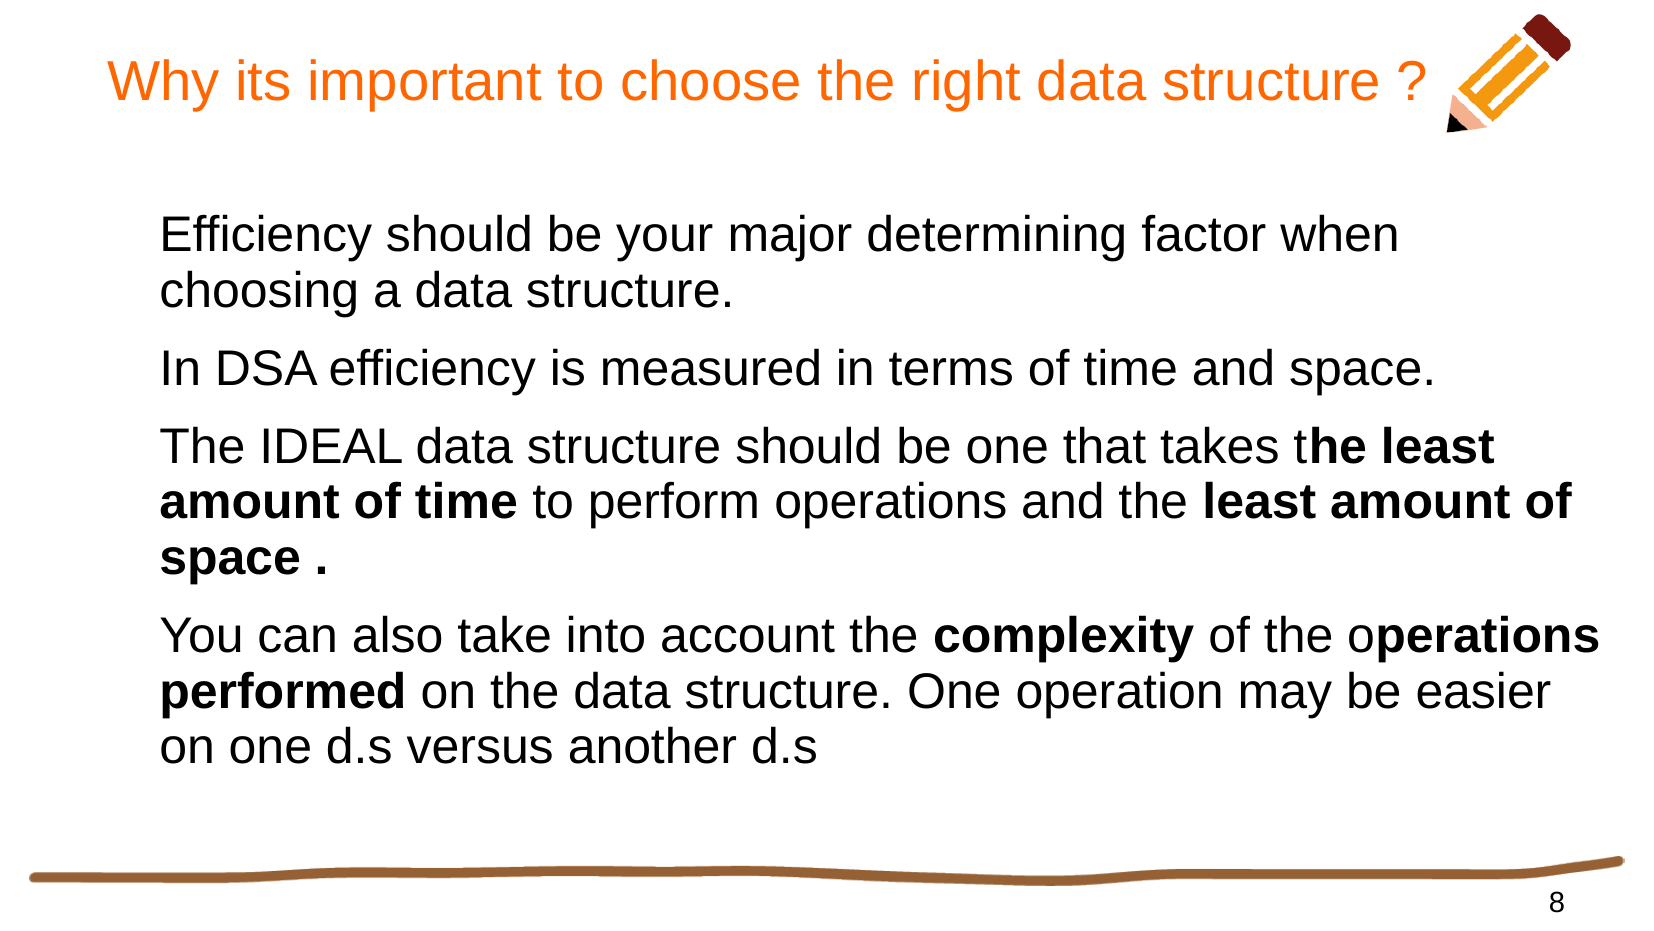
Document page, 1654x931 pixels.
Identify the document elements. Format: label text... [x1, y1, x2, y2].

list Efficiency should be your major determining factor when choosing a data structure. In DSA efficiency is measured in terms of time and space. The IDEAL data structure should be one that takes the least amount of time to perform operations and the least amount of space . You can also take into account the complexity of the operations performed on the data structure. One operation may be easier on one d.s versus another d.s [88, 206, 1613, 857]
title Why its important to choose the right data structure ? [88, 29, 1447, 133]
picture [1446, 14, 1571, 133]
picture [29, 856, 1625, 886]
